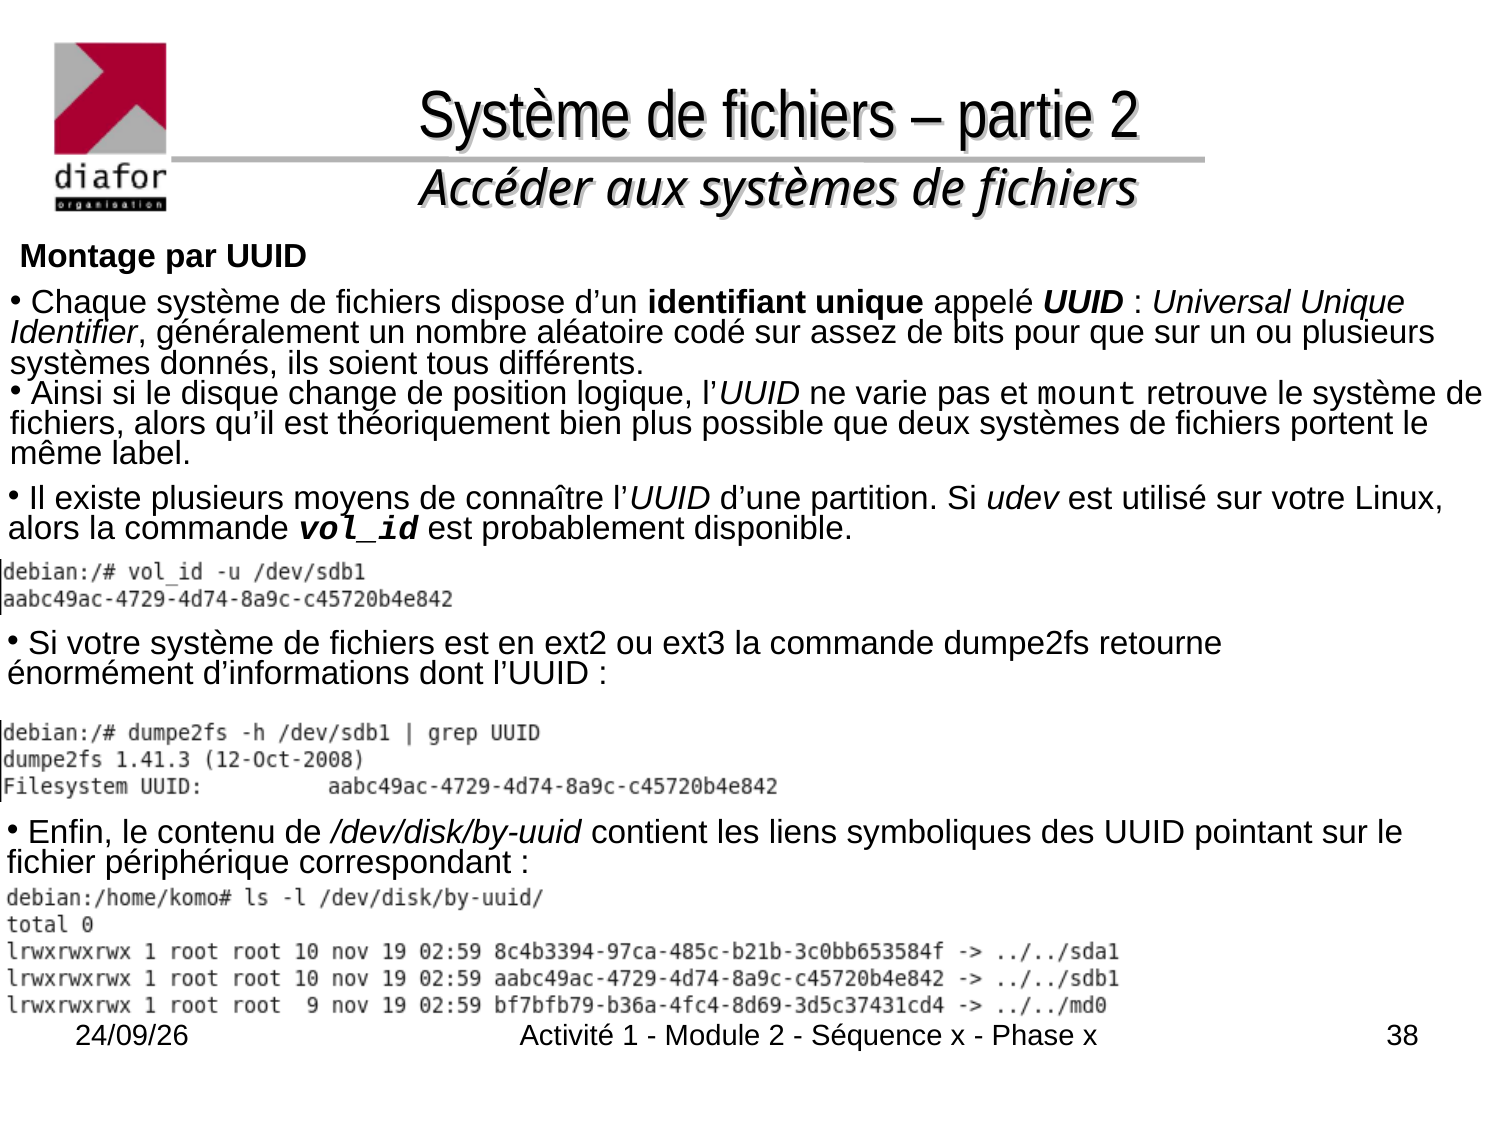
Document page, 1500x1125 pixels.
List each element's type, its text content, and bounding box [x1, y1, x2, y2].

picture [53, 42, 168, 213]
text_box Chaque système de fichiers dispose d’un identifiant unique appelé UUID : Universal Unique Identifier, généralement un nombre aléatoire codé sur assez de bits pour que sur un ou plusieurs systèmes donnés, ils soient tous différents. Ainsi si le disque change de position logique, l’UUID ne varie pas et mount retrouve le système de fichiers, alors qu’il est théoriquement bien plus possible que deux systèmes de fichiers portent le même label. [0, 281, 1500, 477]
text_box Il existe plusieurs moyens de connaître l’UUID d’une partition. Si udev est utilisé sur votre Linux, alors la commande vol_id est probablement disponible. [0, 477, 1500, 556]
picture [0, 720, 794, 802]
picture [0, 559, 463, 615]
text_box Enfin, le contenu de /dev/disk/by-uuid contient les liens symboliques des UUID pointant sur le fichier périphérique correspondant : [0, 811, 1497, 888]
title Système de fichiers – partie 2 Accéder aux systèmes de fichiers [104, 45, 1455, 250]
picture [5, 885, 1134, 1021]
text_box Si votre système de fichiers est en ext2 ou ext3 la commande dumpe2fs retourne énormément d’informations dont l’UUID : [0, 622, 1414, 699]
text_box Montage par UUID [4, 236, 532, 281]
